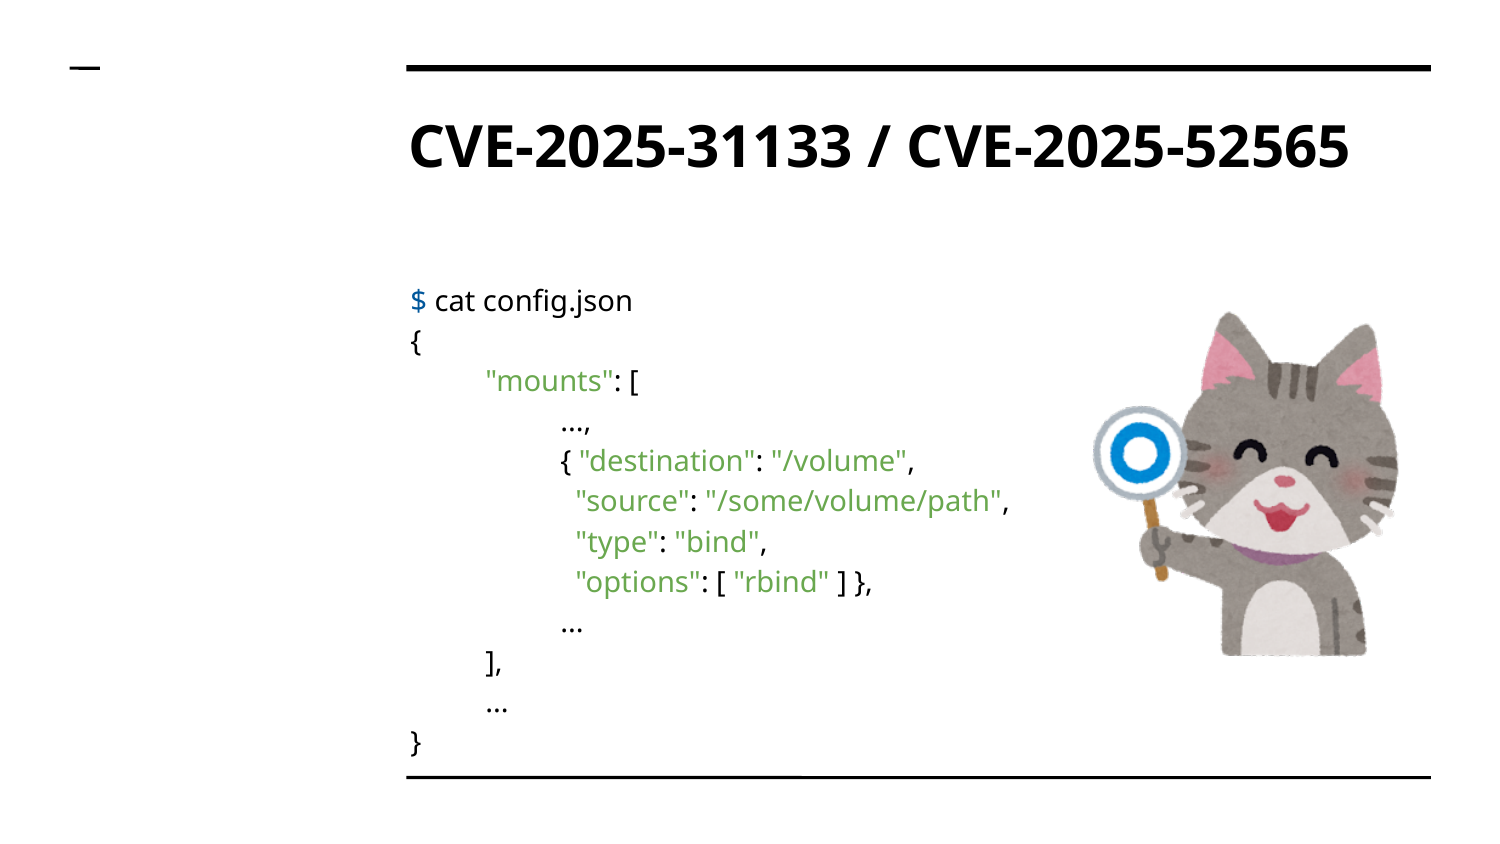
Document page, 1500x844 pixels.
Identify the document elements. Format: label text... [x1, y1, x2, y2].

picture [1085, 303, 1431, 668]
title CVE-2025-31133 / CVE-2025-52565 [393, 94, 1431, 199]
list $ cat config.json { "mounts": [ ..., { "destination": "/volume", "source": "/some/volume/path", "type": "bind", "options": [ "rbind" ] }, ... ], ... } [395, 261, 1433, 755]
